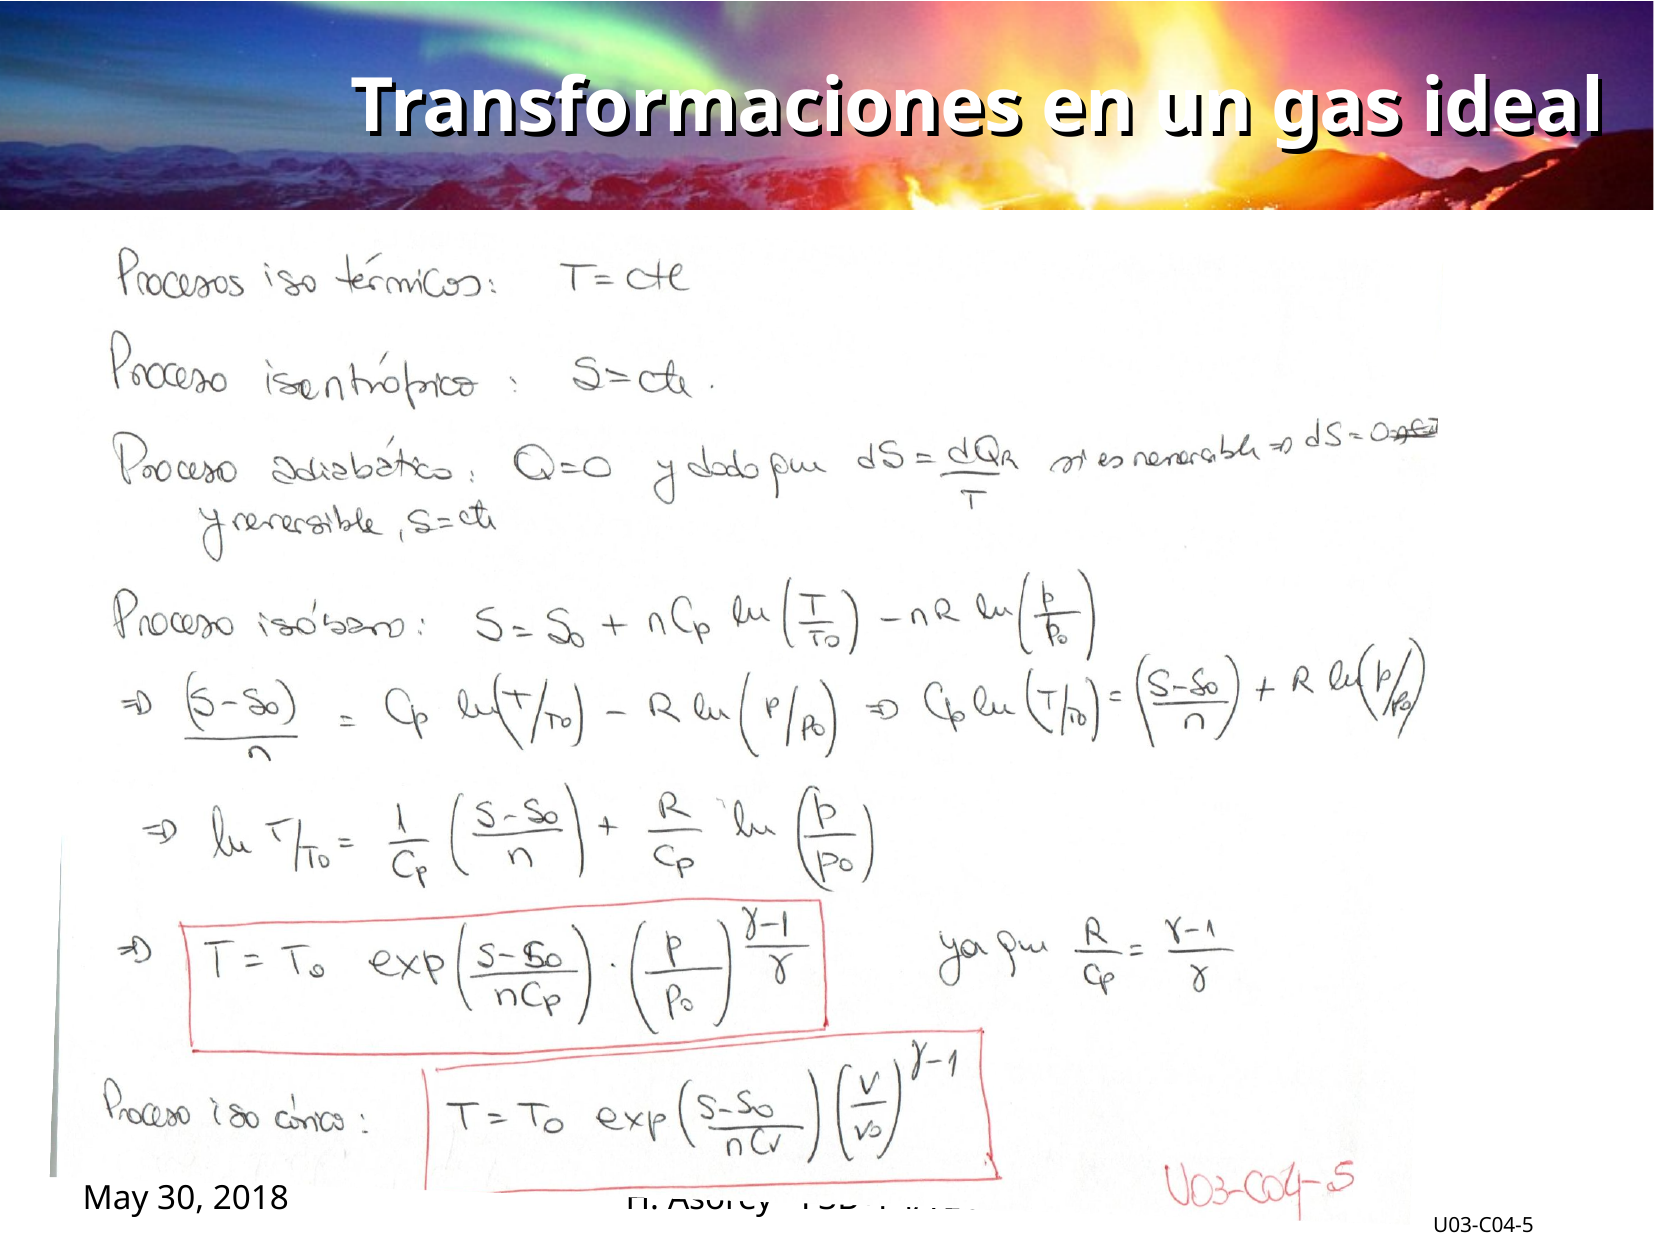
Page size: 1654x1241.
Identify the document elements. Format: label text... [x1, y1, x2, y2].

title Transformaciones en un gas ideal [45, 15, 1606, 191]
text_box U03-C04-5 [1268, 1145, 1621, 1238]
picture [49, 214, 1444, 1225]
picture [0, 1, 1654, 210]
